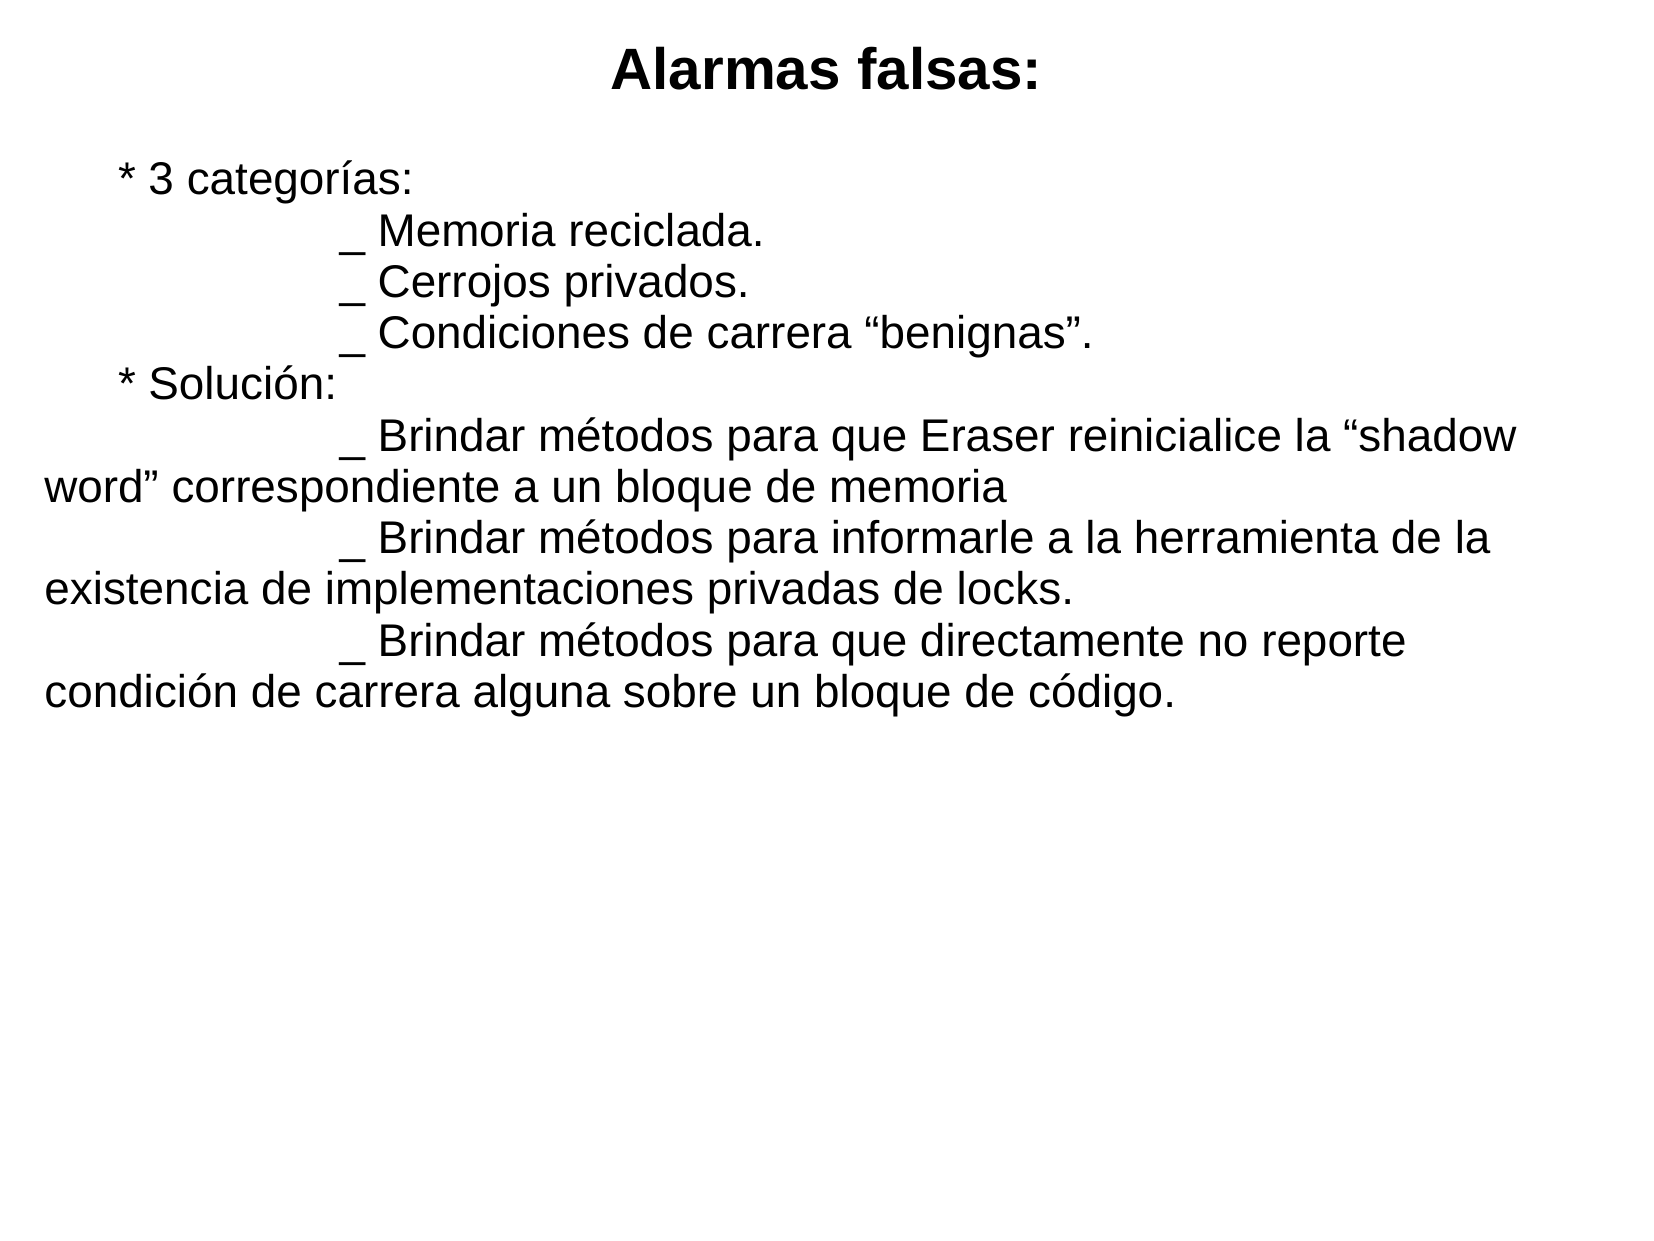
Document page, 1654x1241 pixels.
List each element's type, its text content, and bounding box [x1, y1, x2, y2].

text_box Alarmas falsas: * 3 categorías: _ Memoria reciclada. _ Cerrojos privados. _ Condiciones de carrera “benignas”. * Solución: _ Brindar métodos para que Eraser reinicialice la “shadow word” correspondiente a un bloque de memoria _ Brindar métodos para informarle a la herramienta de la existencia de implementaciones privadas de locks. _ Brindar métodos para que directamente no reporte condición de carrera alguna sobre un bloque de código. [29, 29, 1625, 1209]
